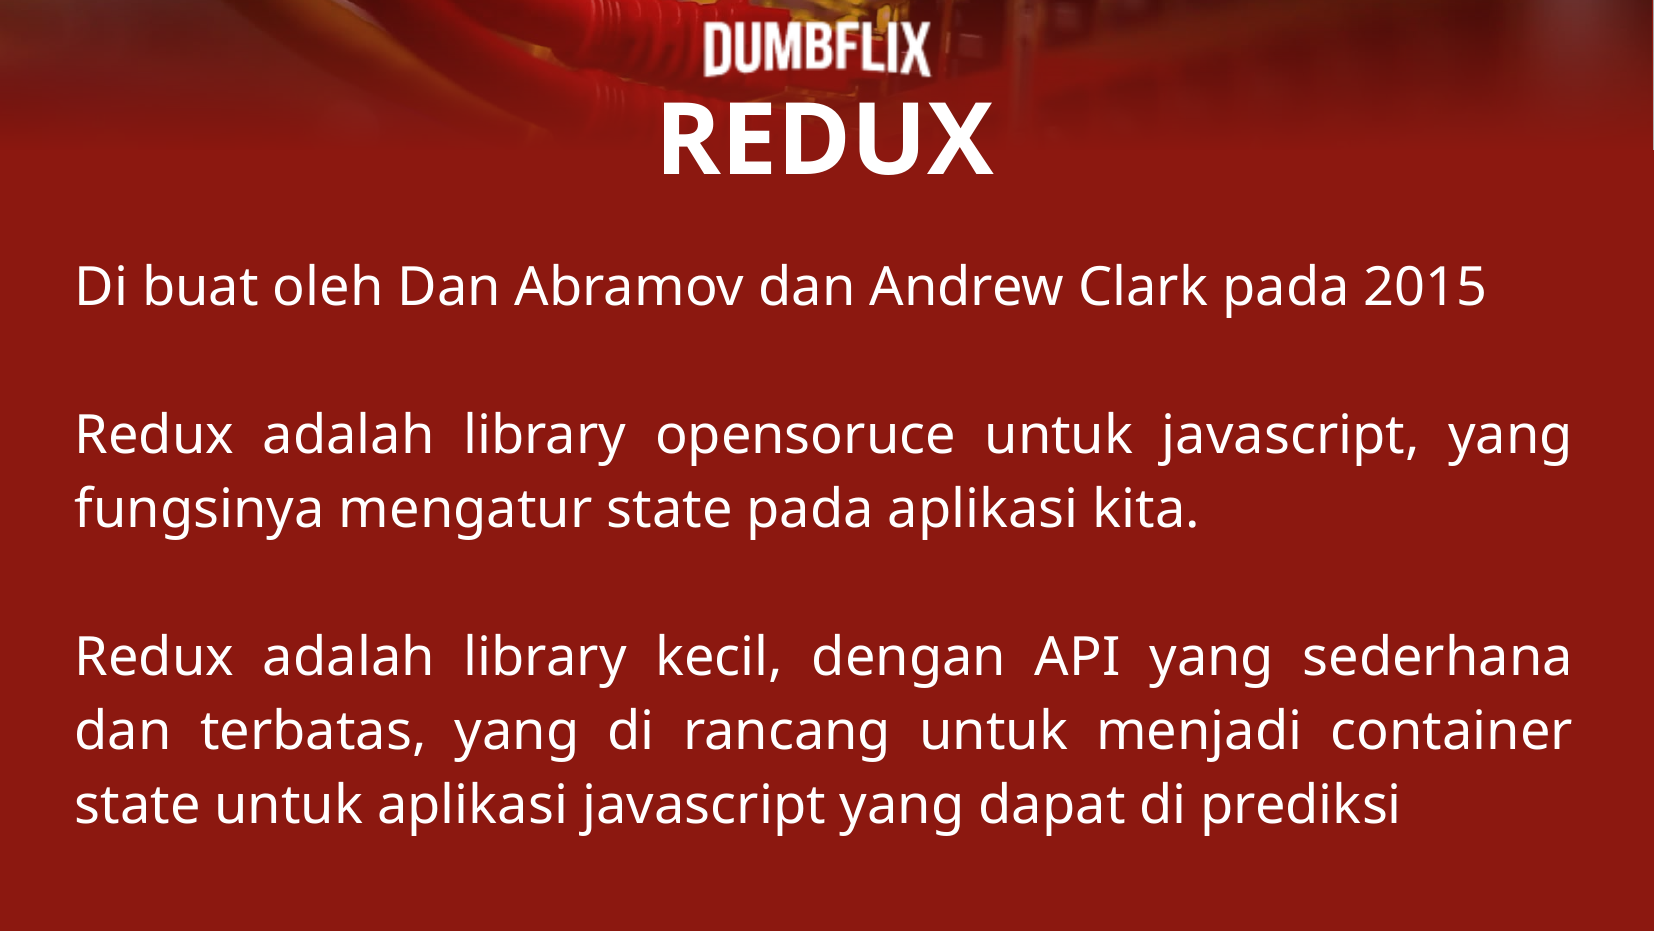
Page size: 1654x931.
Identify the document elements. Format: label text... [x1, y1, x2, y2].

picture [698, 15, 939, 90]
text_box Di buat oleh Dan Abramov dan Andrew Clark pada 2015 Redux adalah library opensoruce untuk javascript, yang fungsinya mengatur state pada aplikasi kita. Redux adalah library kecil, dengan API yang sederhana dan terbatas, yang di rancang untuk menjadi container state untuk aplikasi javascript yang dapat di prediksi [60, 240, 1591, 891]
text_box REDUX [0, 60, 1654, 222]
text_box [0, 0, 1653, 60]
text_box [0, 222, 1654, 931]
